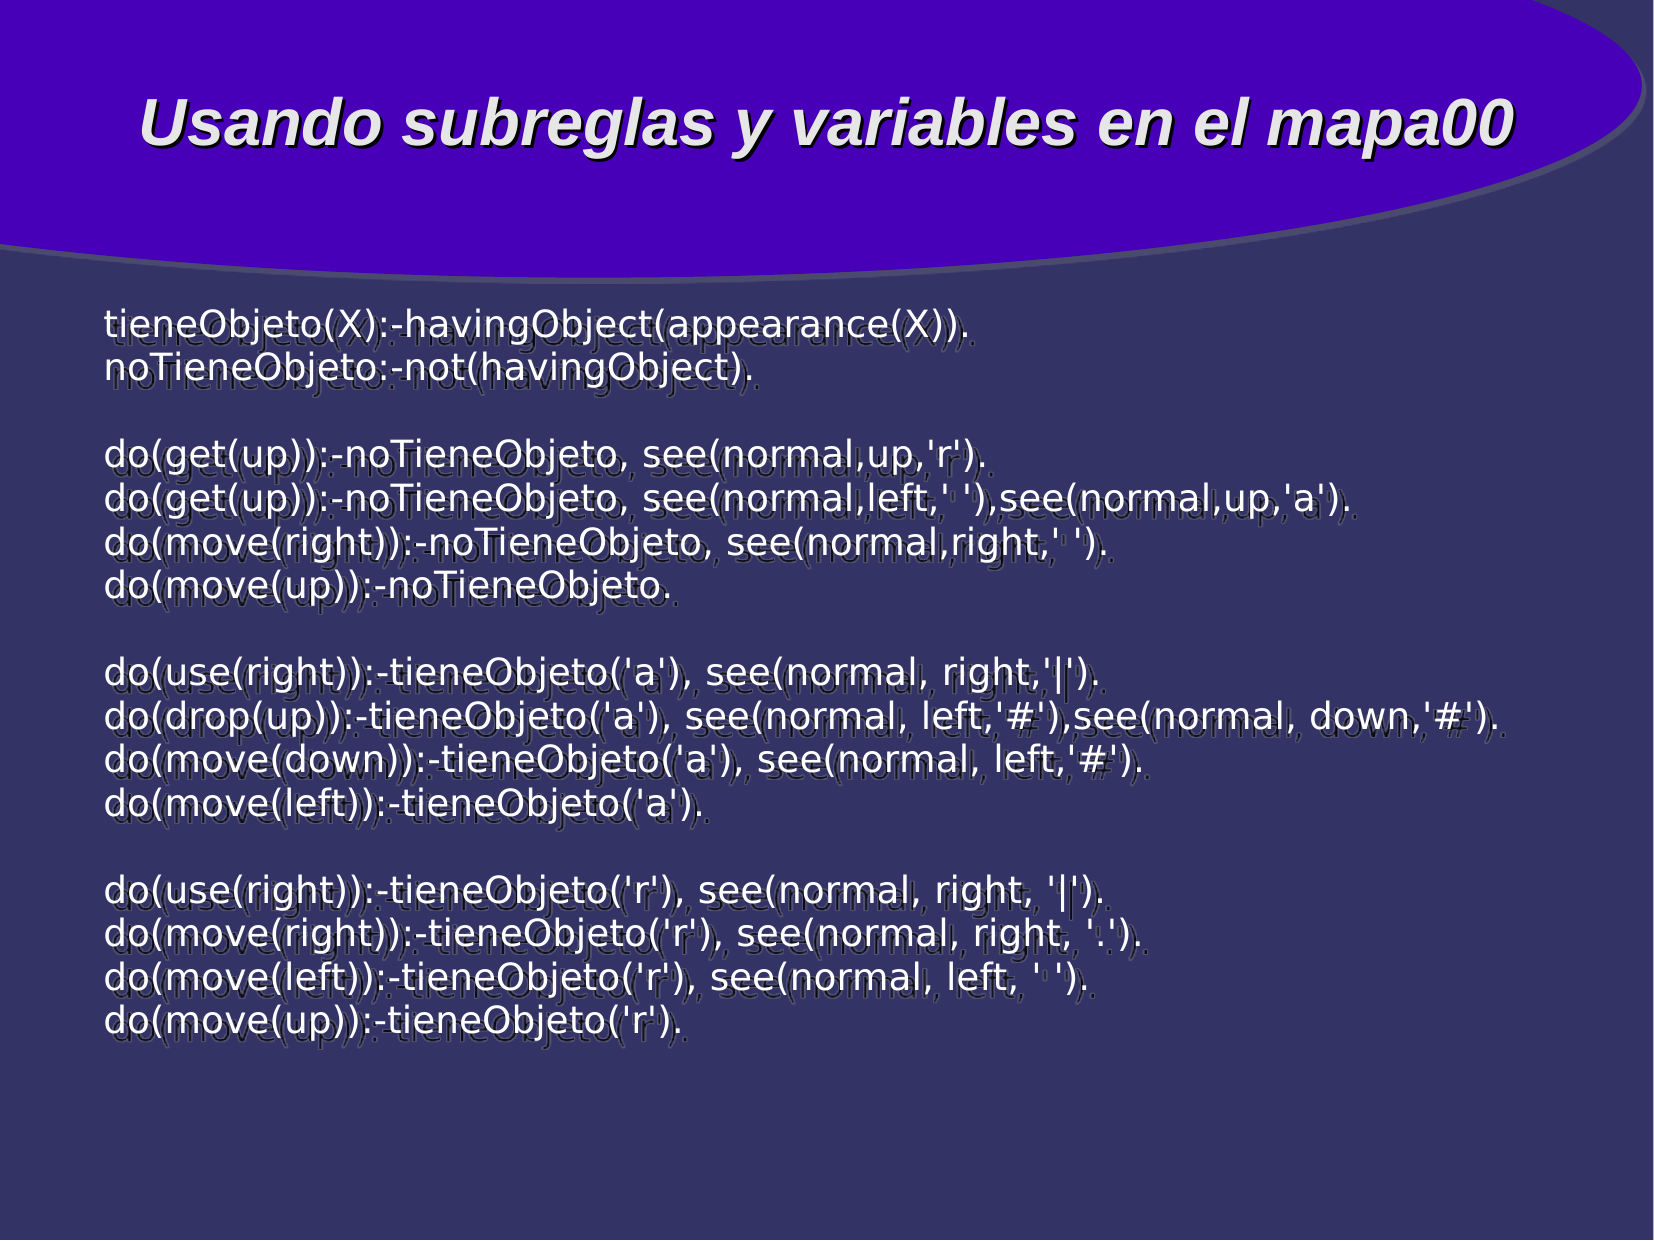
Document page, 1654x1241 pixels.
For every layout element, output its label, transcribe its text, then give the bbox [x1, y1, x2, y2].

title Usando subreglas y variables en el mapa00 [121, 19, 1534, 227]
text_box tieneObjeto(X):-havingObject(appearance(X)). noTieneObjeto:-not(havingObject). do(get(up)):-noTieneObjeto, see(normal,up,'r'). do(get(up)):-noTieneObjeto, see(normal,left,' '),see(normal,up,'a'). do(move(right)):-noTieneObjeto, see(normal,right,' '). do(move(up)):-noTieneObjeto. do(use(right)):-tieneObjeto('a'), see(normal, right,'|'). do(drop(up)):-tieneObjeto('a'), see(normal, left,'#'),see(normal, down,'#'). do(move(down)):-tieneObjeto('a'), see(normal, left,'#'). do(move(left)):-tieneObjeto('a'). do(use(right)):-tieneObjeto('r'), see(normal, right, '|'). do(move(right)):-tieneObjeto('r'), see(normal, right, '.'). do(move(left)):-tieneObjeto('r'), see(normal, left, ' '). do(move(up)):-tieneObjeto('r'). [88, 295, 1565, 1094]
